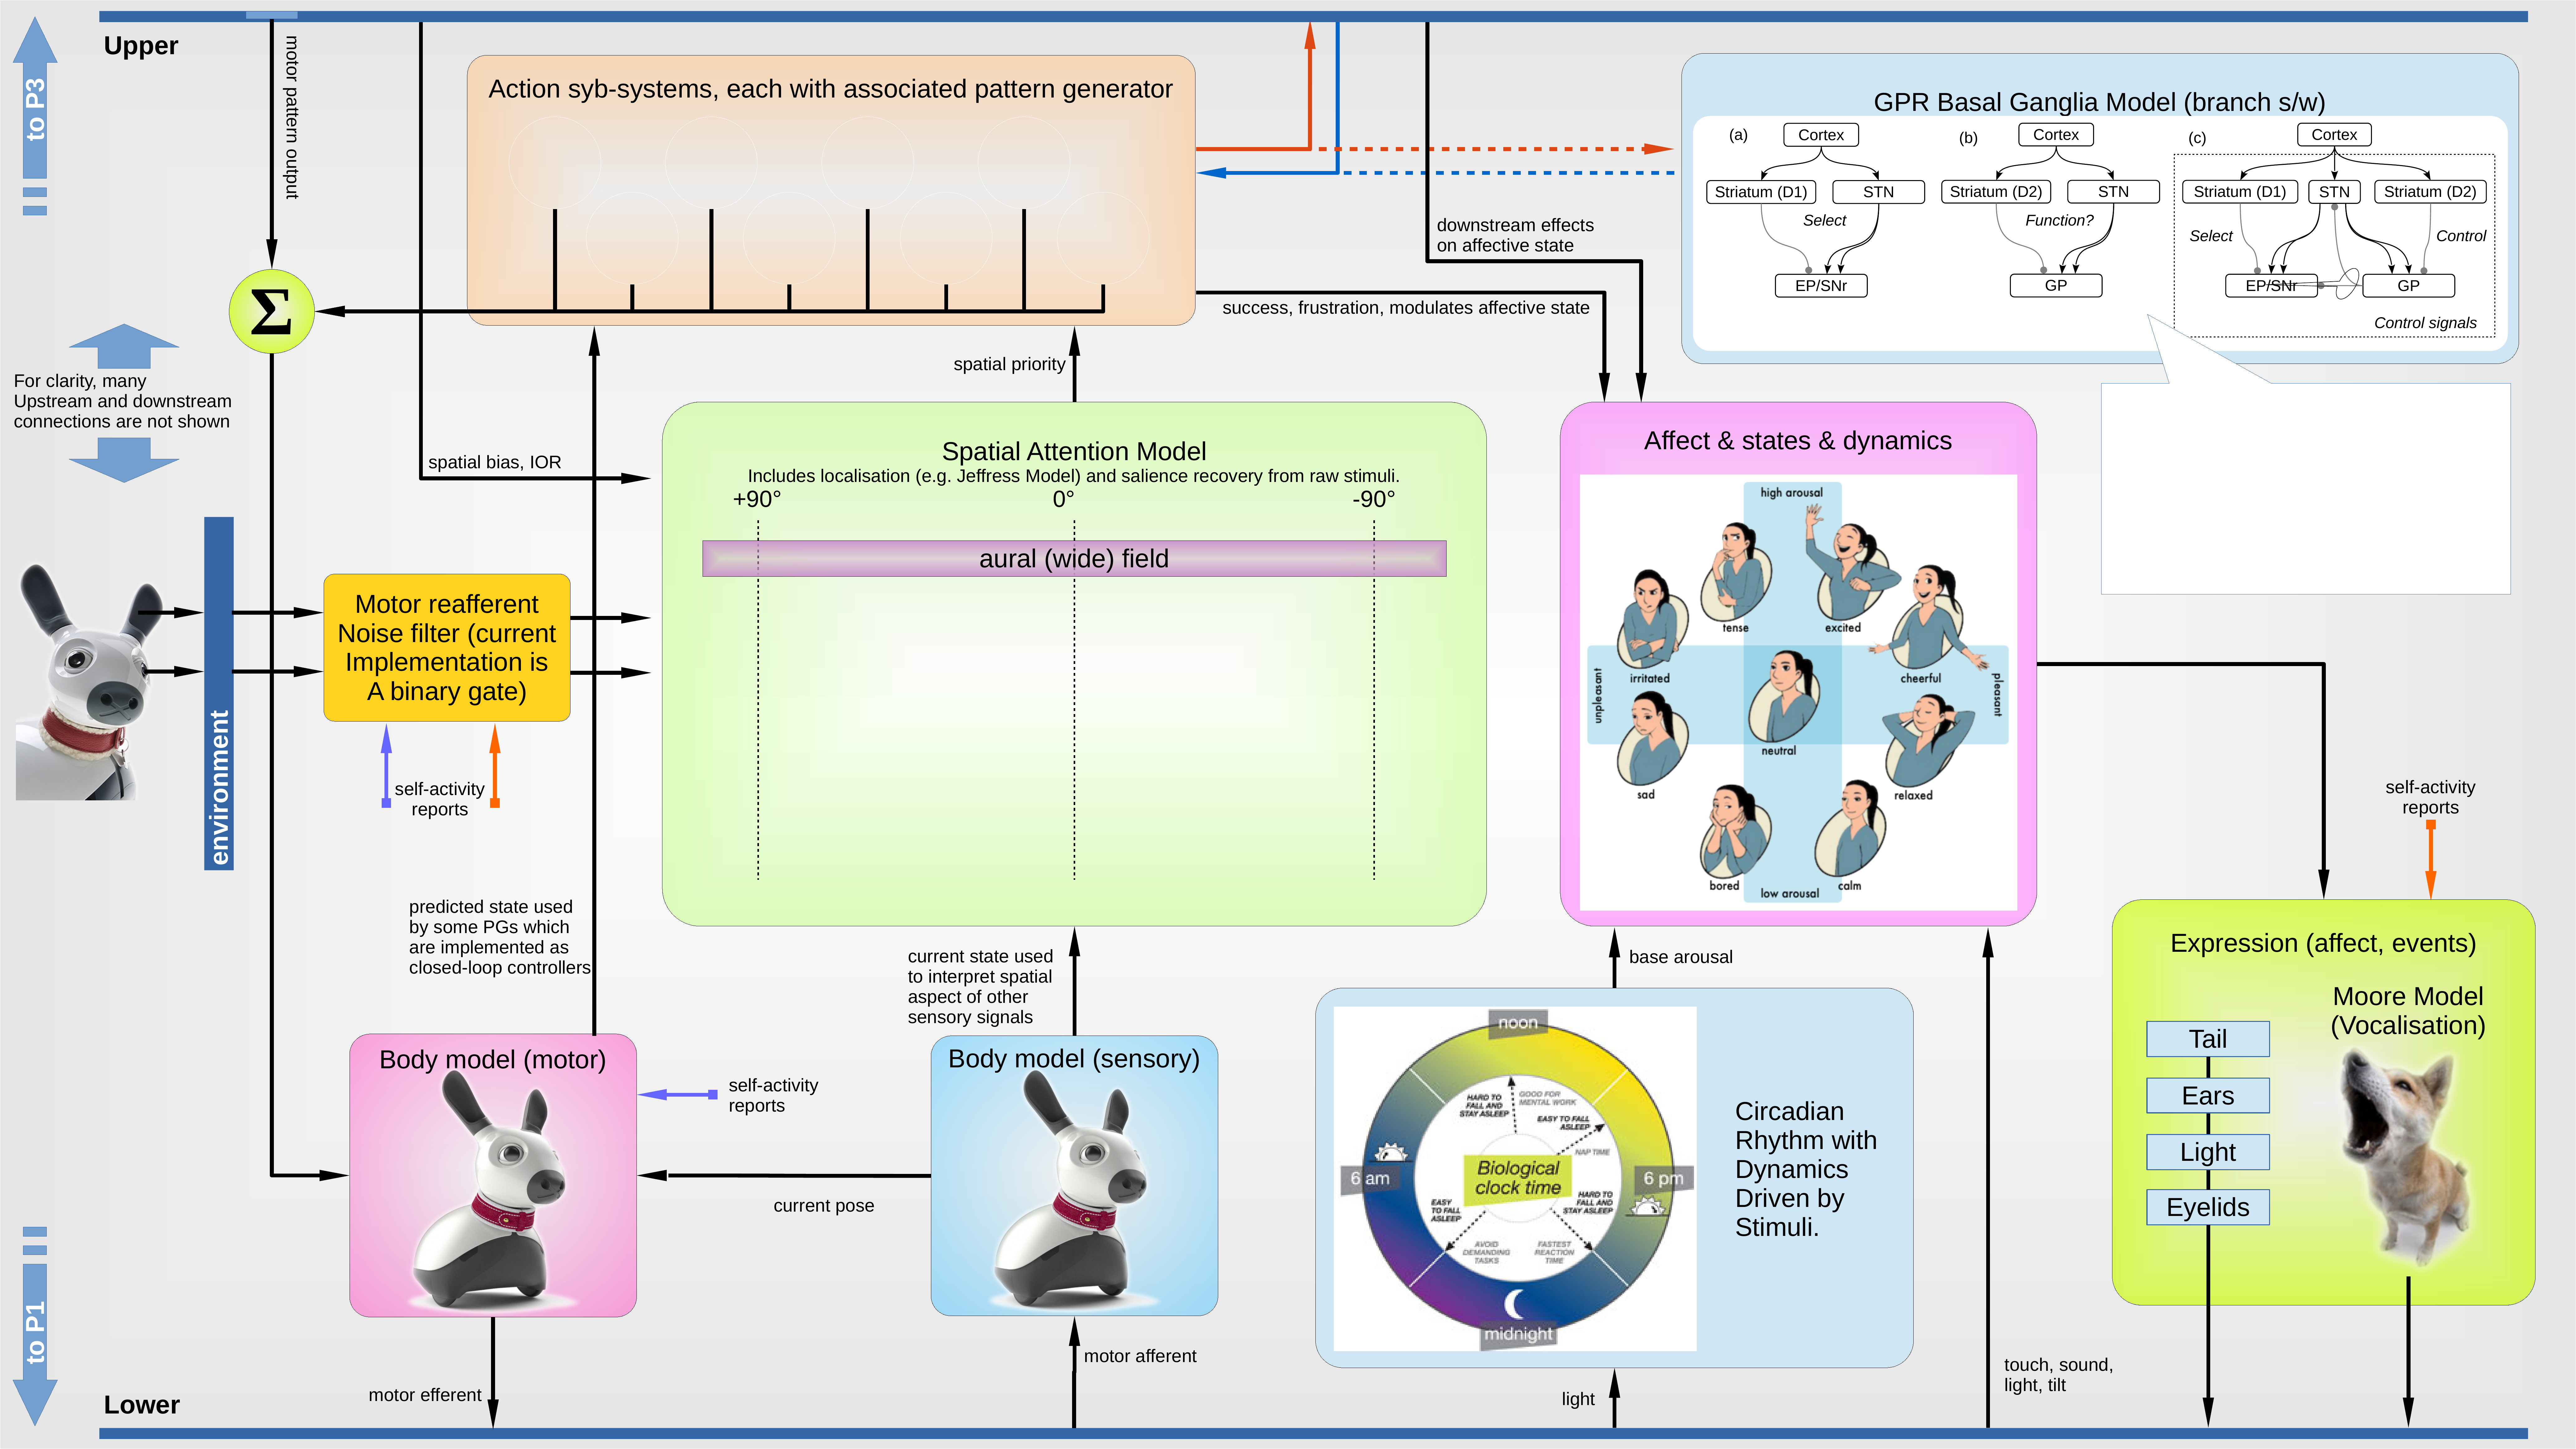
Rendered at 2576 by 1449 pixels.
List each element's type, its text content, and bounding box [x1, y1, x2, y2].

text_box spatial priority [949, 351, 1086, 379]
text_box Lower [99, 1428, 2528, 1439]
text_box Body model (motor) [449, 1056, 455, 1065]
text_box Body model (sensory) [1054, 1055, 1061, 1065]
text_box Motor reafferent Noise filter (current Implementation is A binary gate) [324, 574, 570, 722]
text_box Action syb-systems, each with associated pattern generator [467, 55, 1195, 326]
text_box Body model (sensory) [1027, 1055, 1032, 1065]
text_box Body model (sensory) [931, 1036, 1218, 1316]
text_box Cortex [2019, 123, 2094, 146]
text_box current state used to interpret spatial aspect of other sensory signals [903, 944, 1062, 1030]
text_box (b) [1923, 126, 2015, 150]
text_box Striatum (D1) [2182, 180, 2298, 203]
text_box STN [2309, 180, 2360, 203]
text_box GP [2363, 274, 2455, 297]
text_box Tail [2147, 1021, 2270, 1057]
text_box STN [2068, 180, 2160, 203]
text_box self-activity reports [390, 776, 490, 822]
text_box success, frustration, modulates affective state [1218, 295, 1596, 320]
text_box light [1557, 1386, 1603, 1411]
text_box Affect & states & dynamics [1594, 407, 2003, 474]
text_box downstream effects on affective state [1432, 212, 1616, 258]
text_box Select [2177, 225, 2246, 248]
text_box Light [2147, 1134, 2270, 1170]
text_box Body model (sensory) [1018, 1055, 1024, 1065]
text_box GPR Basal Ganglia Model (branch s/w) [2062, 99, 2068, 109]
text_box EP/SNr [2225, 274, 2318, 297]
text_box motor pattern output [280, 31, 306, 204]
text_box Expression (affect, events) [2112, 899, 2535, 1305]
text_box predicted state used by some PGs which are implemented as closed-loop controllers [405, 894, 604, 980]
text_box self-activity reports [724, 1072, 824, 1118]
text_box Body model (sensory) [1039, 1055, 1047, 1065]
picture [2330, 1050, 2487, 1277]
text_box EP/SNr [2295, 283, 2318, 286]
text_box to P1 [23, 1246, 47, 1255]
text_box Upper [99, 11, 2528, 22]
text_box Body model (motor) [578, 1056, 586, 1067]
text_box Function? [2014, 208, 2106, 232]
text_box Ears [2147, 1078, 2270, 1113]
text_box (a) [1693, 123, 1785, 146]
text_box Body model (sensory) [1132, 1055, 1139, 1065]
text_box [0, 0, 2576, 1449]
text_box GP [2010, 274, 2102, 297]
text_box to P3 [23, 206, 47, 215]
text_box Control signals [2380, 311, 2472, 334]
text_box aural (wide) field [703, 541, 1447, 577]
text_box GPR Basal Ganglia Model (branch s/w) [1682, 53, 2519, 364]
picture [406, 1065, 581, 1317]
text_box Body model (motor) [414, 1056, 421, 1065]
picture [1334, 1007, 1697, 1351]
text_box Body model (motor) [470, 1056, 478, 1065]
text_box Moore Model (Vocalisation) [2308, 980, 2509, 1050]
picture [16, 559, 168, 800]
text_box to P3 [23, 188, 47, 197]
text_box Body model (motor) [400, 1056, 407, 1067]
text_box Cortex [2298, 123, 2372, 146]
text_box to P1 [23, 1227, 47, 1237]
text_box current pose [769, 1193, 881, 1218]
text_box Cortex [1784, 123, 1859, 146]
text_box spatial bias, IOR [424, 450, 570, 475]
text_box to P3 [13, 17, 58, 179]
text_box Striatum (D1) [1707, 180, 1816, 204]
text_box Body model (motor) [457, 1056, 463, 1065]
text_box motor afferent [1079, 1343, 1203, 1369]
text_box touch, sound, light, tilt [2000, 1352, 2125, 1398]
text_box Striatum (D2) [2375, 180, 2487, 203]
picture [987, 1065, 1162, 1316]
text_box Body model (sensory) [1159, 1055, 1166, 1066]
text_box For clarity, many Upstream and downstream connections are not shown [9, 368, 239, 436]
text_box base arousal [1624, 944, 1739, 969]
text_box Eyelids [2147, 1189, 2270, 1225]
text_box to P1 [13, 1264, 58, 1426]
text_box Body model (motor) [557, 1056, 564, 1065]
text_box Body model (motor) [536, 1056, 541, 1065]
text_box Spatial Attention Model Includes localisation (e.g. Jeffress Model) and salience recovery from raw stimuli. +90° 0° -90° [662, 402, 1487, 926]
text_box Body model (motor) [544, 1056, 550, 1065]
picture [1580, 474, 2017, 911]
text_box Control [2427, 224, 2496, 247]
text_box Body model (motor) [350, 1034, 637, 1317]
text_box Body model (motor) [485, 1056, 492, 1065]
text_box EP/SNr [1775, 274, 1868, 297]
text_box Σ [229, 269, 315, 354]
text_box self-activity reports [2381, 775, 2481, 820]
text_box motor efferent [364, 1382, 489, 1408]
text_box Select [1779, 209, 1871, 232]
text_box (c) [2151, 126, 2244, 150]
text_box Body model (sensory) [983, 1055, 990, 1066]
text_box STN [1833, 180, 1925, 204]
text_box Circadian Rhythm with Dynamics Driven by Stimuli. [1730, 1094, 1904, 1285]
text_box Striatum (D2) [1942, 180, 2051, 203]
text_box environment [204, 517, 234, 870]
